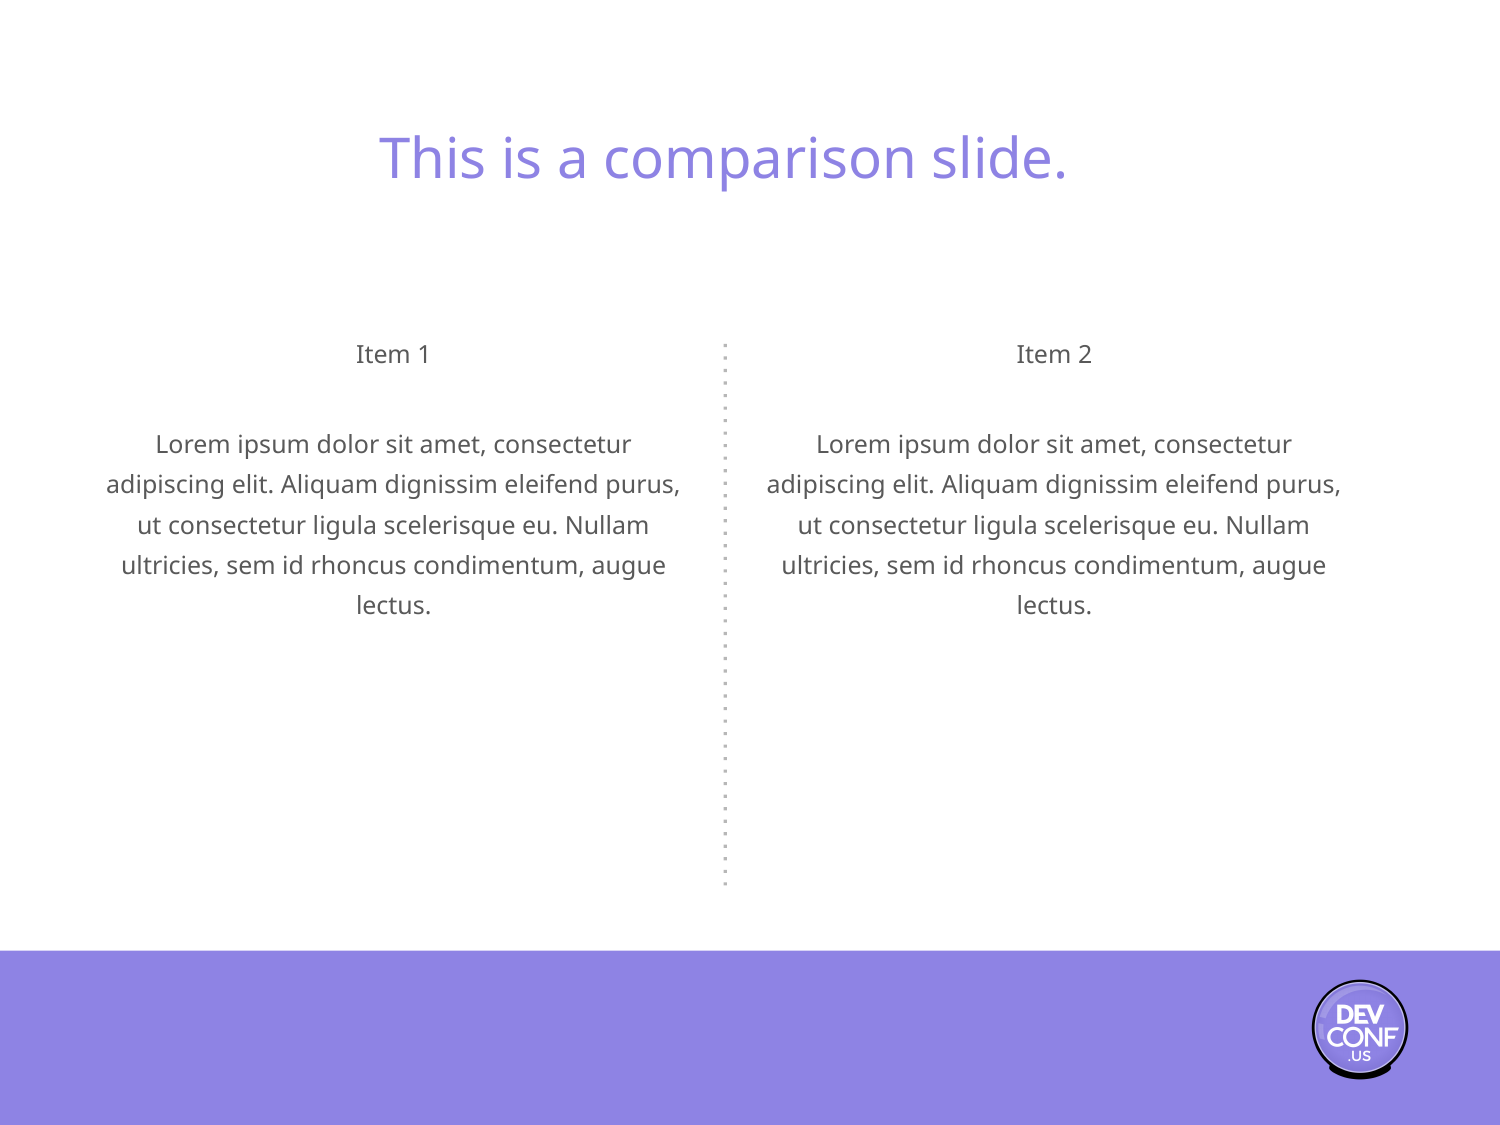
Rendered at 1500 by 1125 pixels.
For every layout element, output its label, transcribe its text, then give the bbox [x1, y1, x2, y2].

subtitle Item 2 [766, 330, 1343, 383]
title This is a comparison slide. [105, 93, 1343, 219]
subtitle Item 1 [105, 330, 683, 383]
list Lorem ipsum dolor sit amet, consectetur adipiscing elit. Aliquam dignissim eleifend purus, ut consectetur ligula scelerisque eu. Nullam ultricies, sem id rhoncus condimentum, augue lectus. [766, 417, 1343, 937]
picture [1305, 974, 1415, 1084]
list Lorem ipsum dolor sit amet, consectetur adipiscing elit. Aliquam dignissim eleifend purus, ut consectetur ligula scelerisque eu. Nullam ultricies, sem id rhoncus condimentum, augue lectus. [105, 417, 683, 937]
